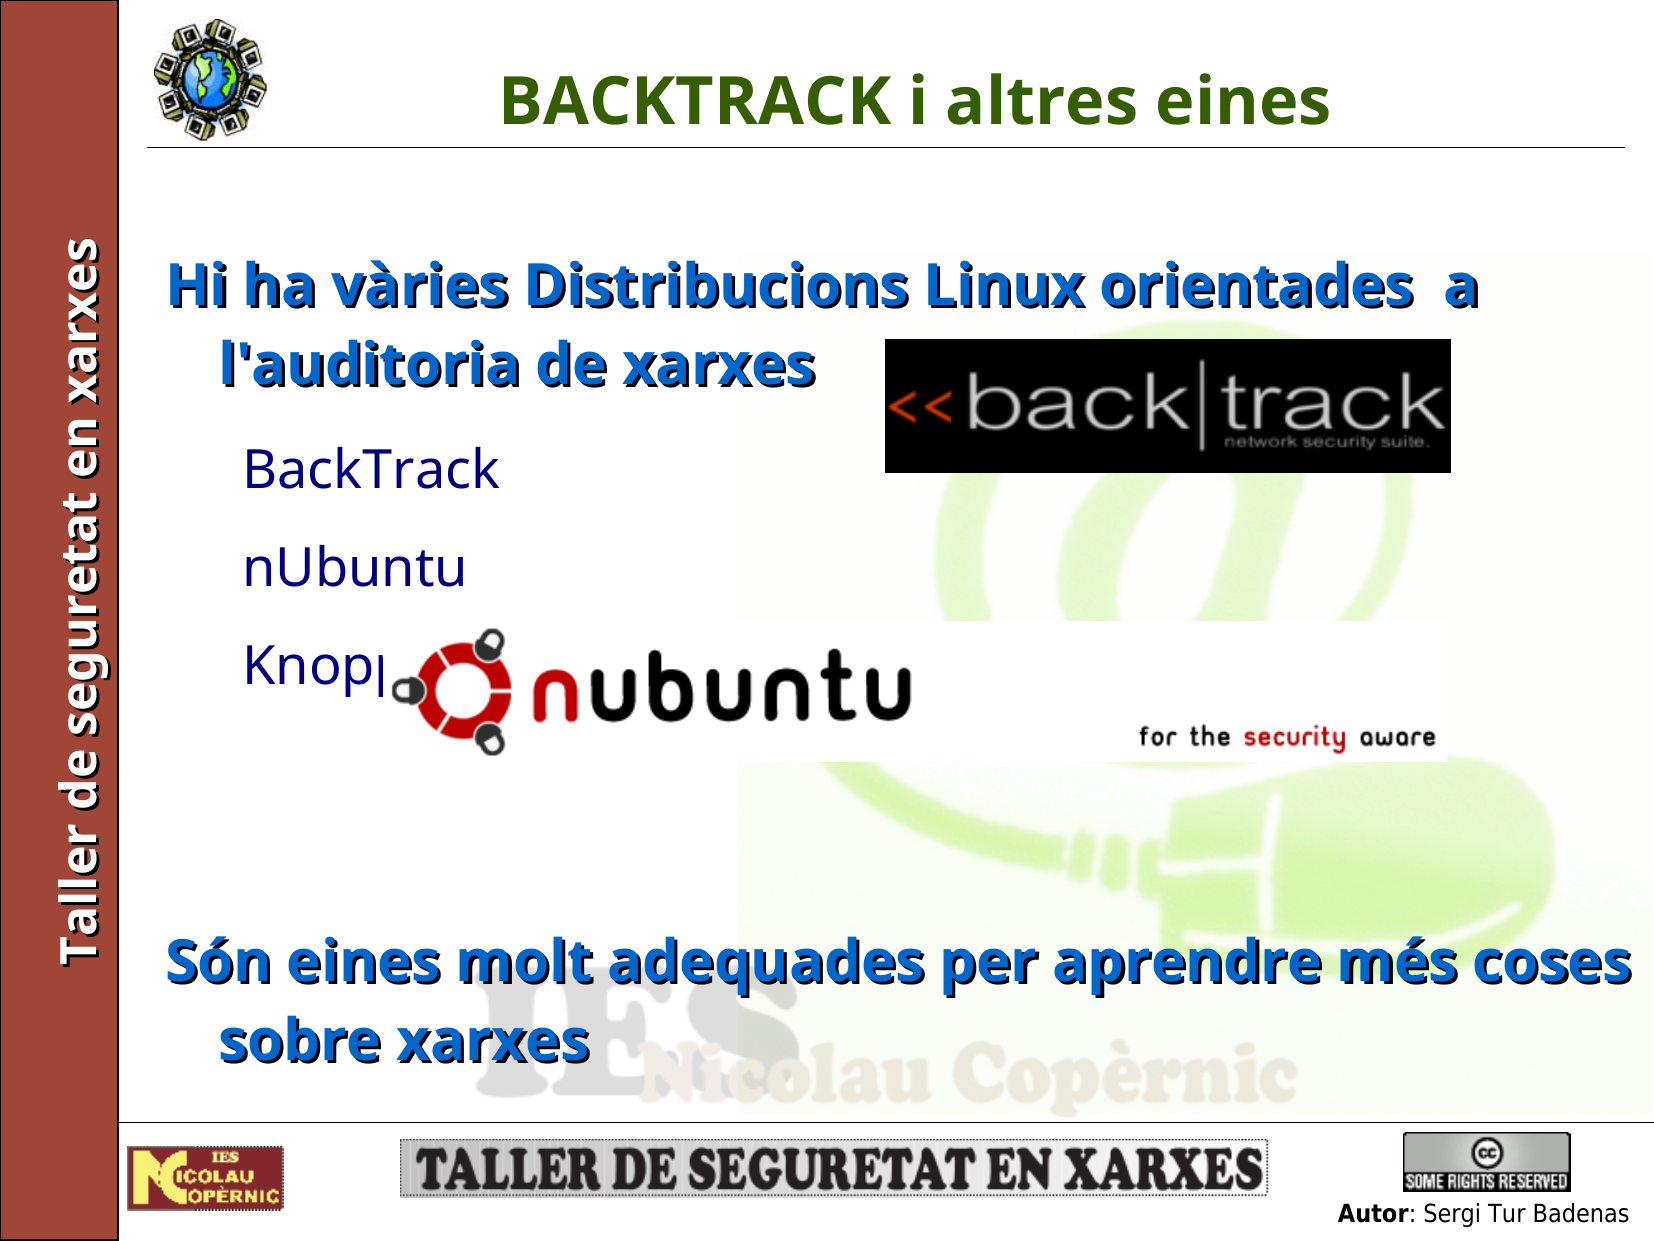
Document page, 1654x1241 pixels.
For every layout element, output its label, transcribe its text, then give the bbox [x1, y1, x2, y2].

list Hi ha vàries Distribucions Linux orientades a l'auditoria de xarxes BackTrack nUbuntu Knoppix STD Són eines molt adequades per aprendre més coses sobre xarxes [147, 242, 1636, 1078]
picture [885, 339, 1451, 473]
title BACKTRACK i altres eines [171, 56, 1654, 141]
picture [154, 19, 268, 142]
picture [127, 1146, 284, 1211]
picture [383, 621, 1447, 762]
picture [466, 252, 1654, 1117]
picture [1403, 1132, 1571, 1192]
picture [400, 1139, 1270, 1198]
